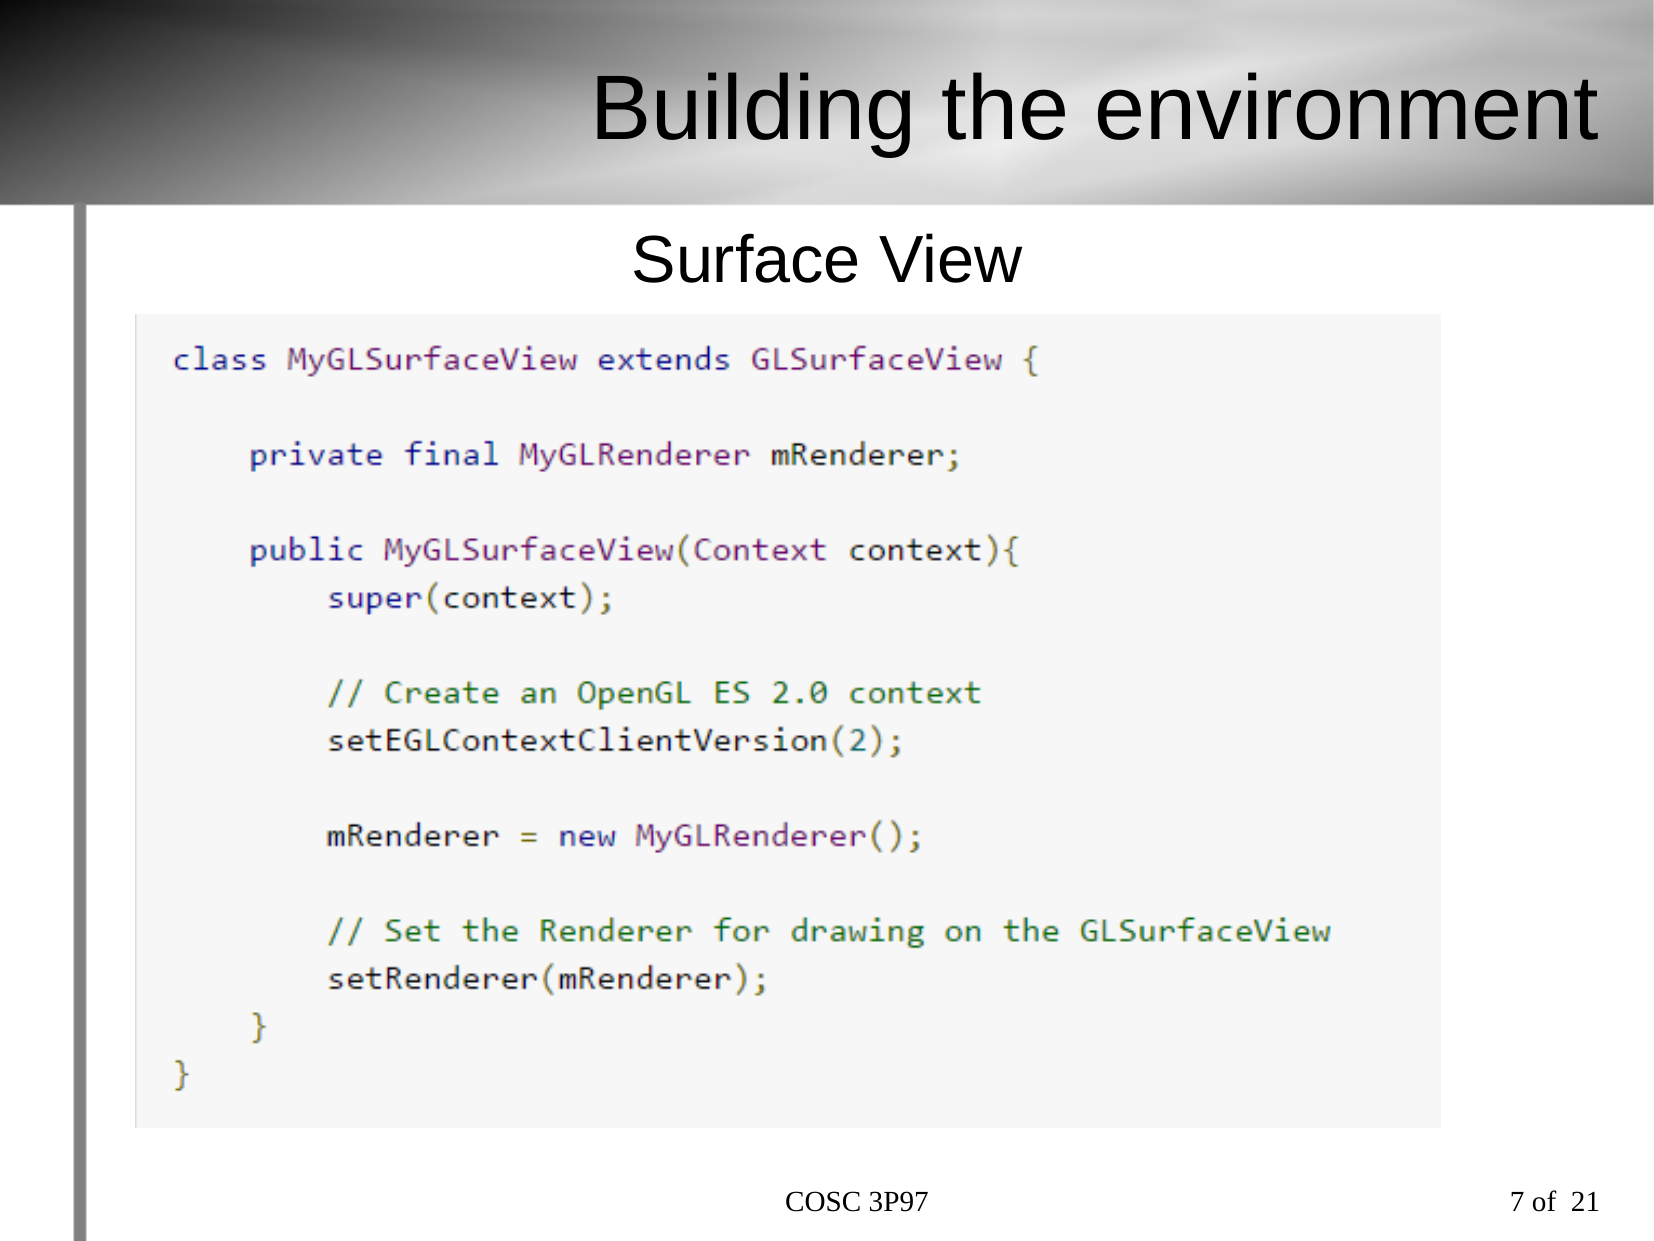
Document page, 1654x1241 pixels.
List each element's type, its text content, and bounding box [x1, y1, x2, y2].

picture [0, 0, 1654, 1241]
title Building the environment [112, 13, 1601, 201]
text_box Surface View [616, 214, 1038, 305]
